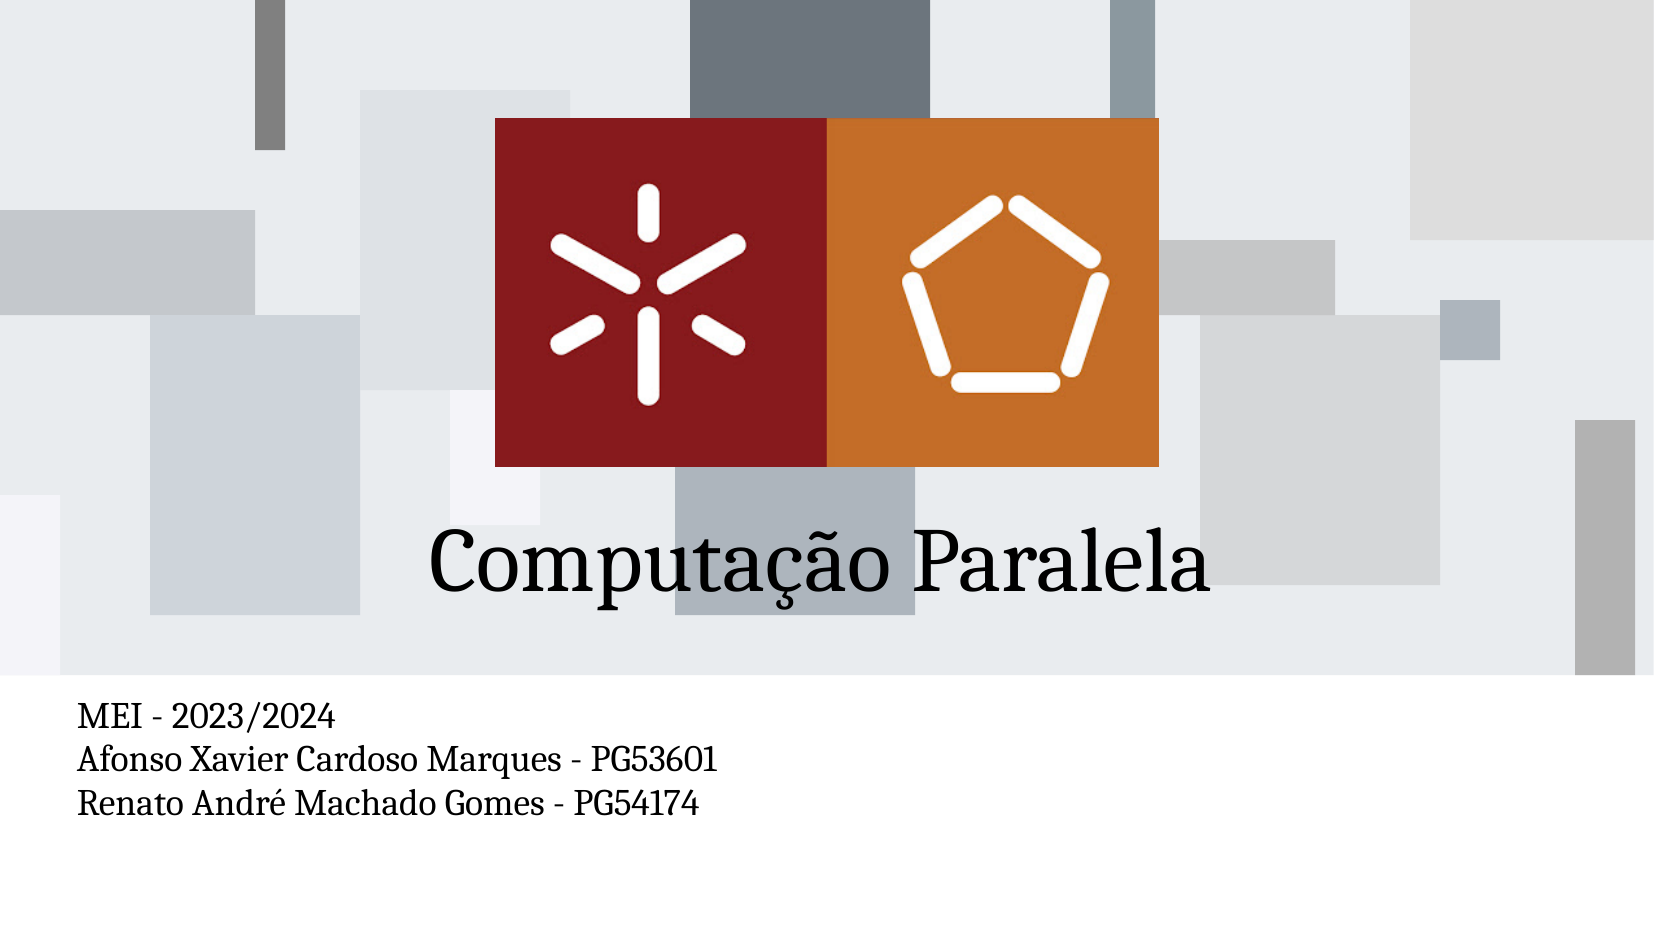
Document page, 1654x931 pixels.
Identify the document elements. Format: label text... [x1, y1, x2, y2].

subtitle MEI - 2023/2024 Afonso Xavier Cardoso Marques - PG53601 Renato André Machado Gomes - PG54174 [76, 692, 1565, 904]
title Computação Paralela [76, 483, 1565, 639]
picture [495, 118, 1159, 467]
